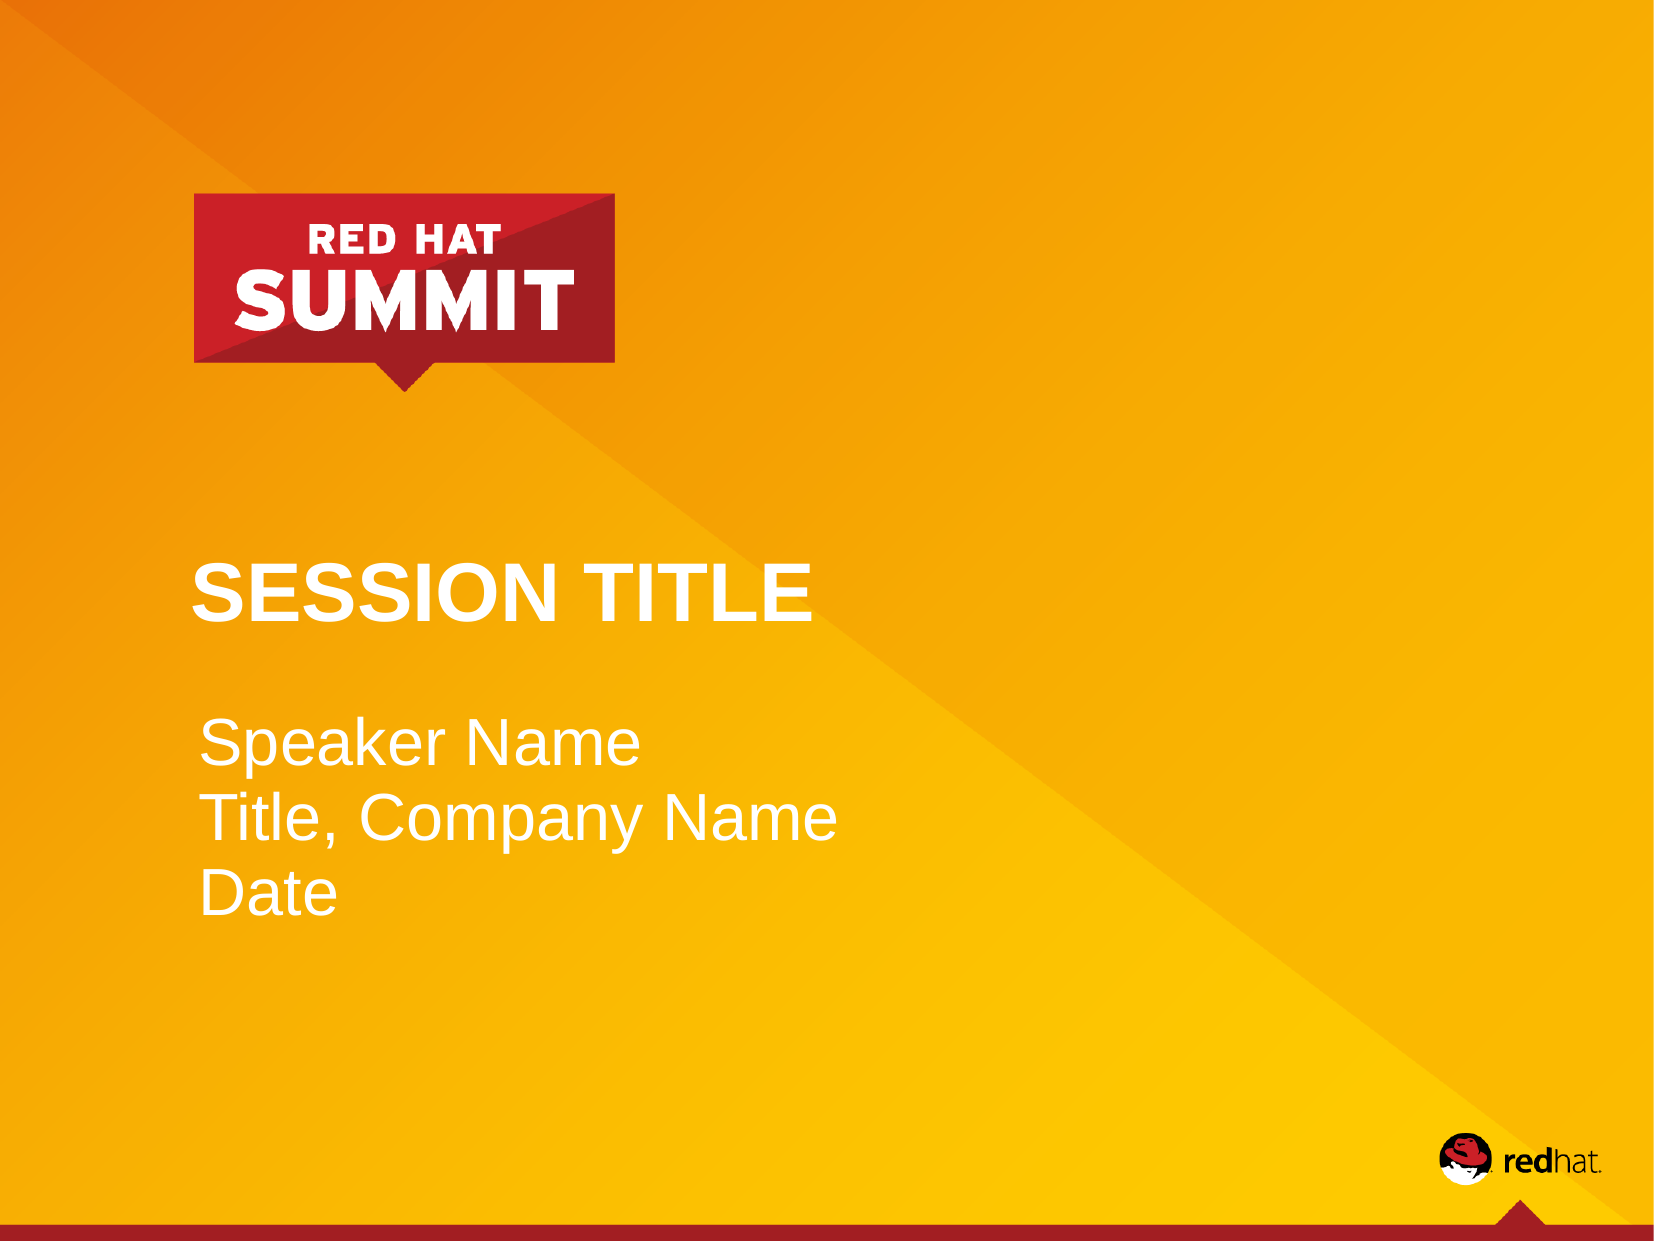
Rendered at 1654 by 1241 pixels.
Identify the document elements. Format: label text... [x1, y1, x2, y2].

text_box SESSION TITLE [175, 492, 1414, 608]
text_box Speaker Name Title, Company Name Date [183, 660, 1376, 900]
picture [0, 0, 1654, 1241]
